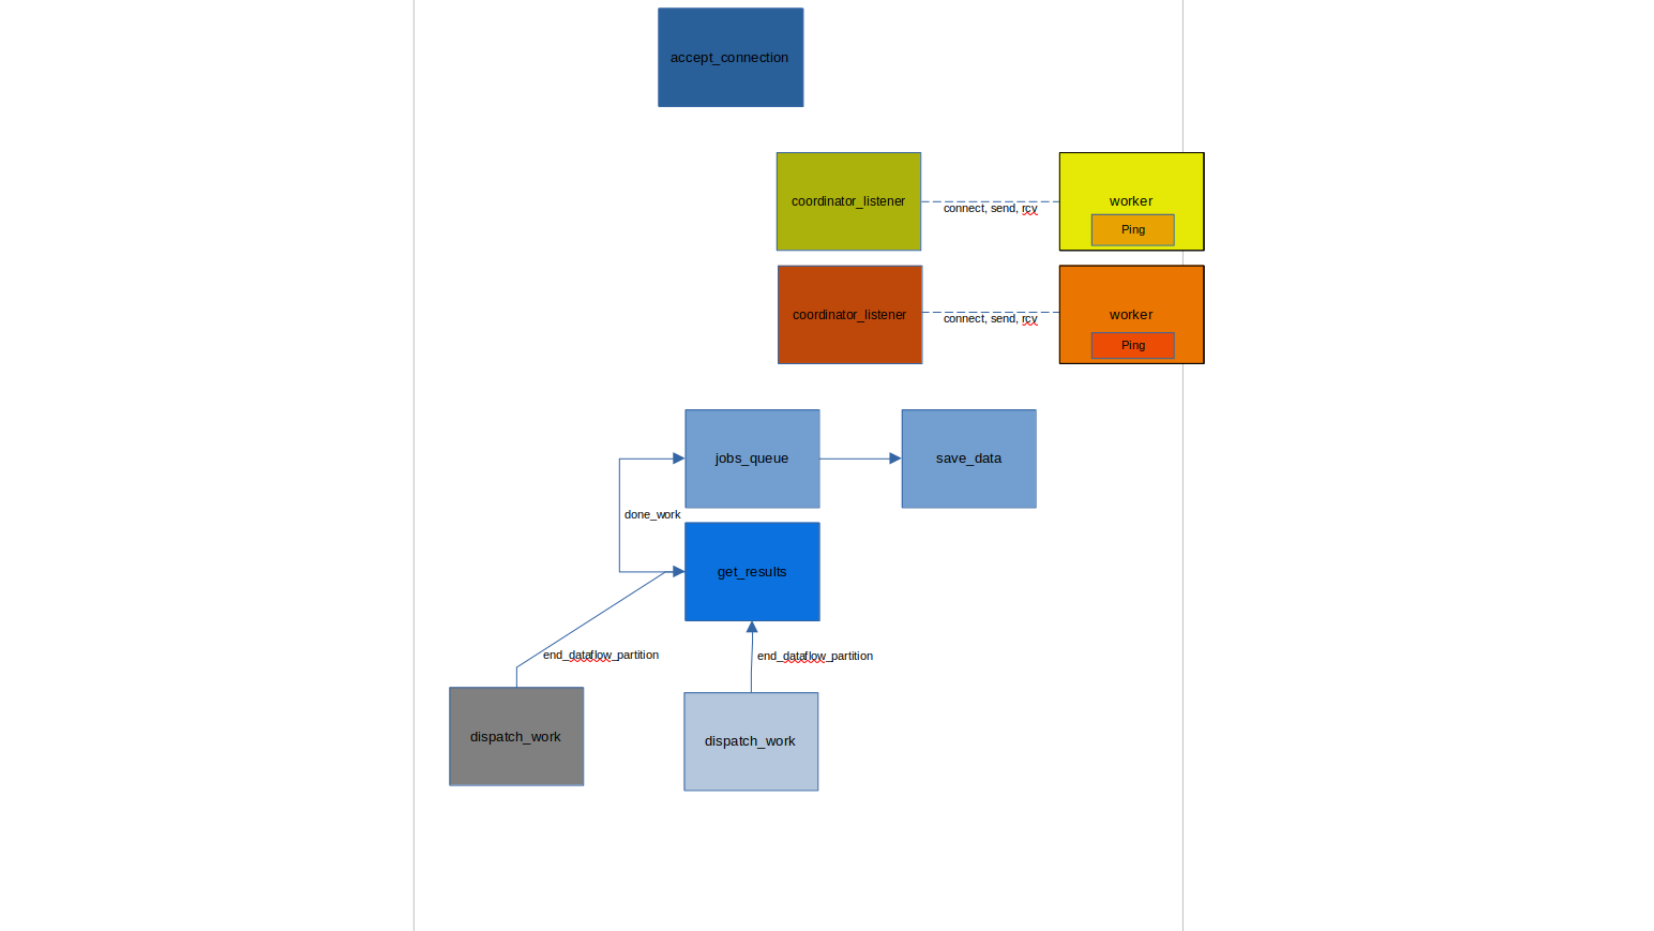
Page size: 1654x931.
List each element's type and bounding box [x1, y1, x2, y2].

picture [375, 0, 1220, 931]
